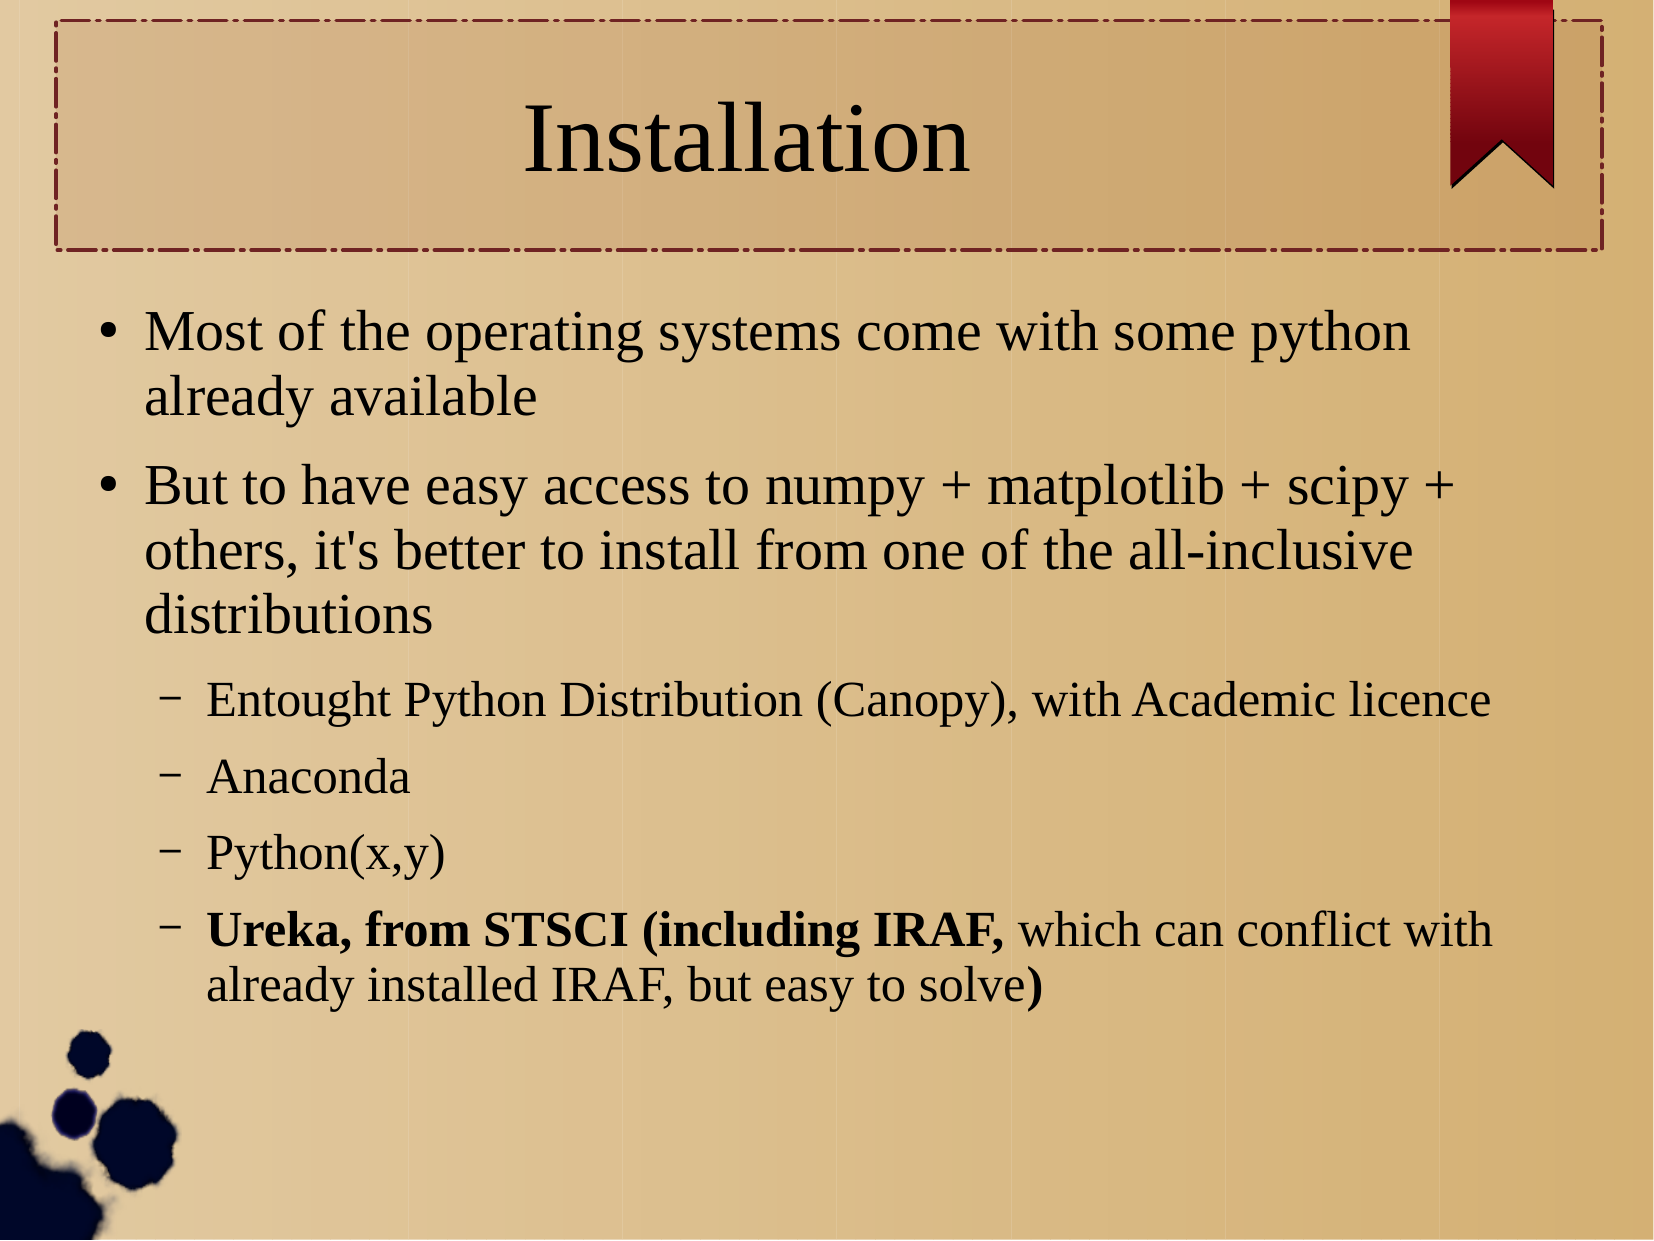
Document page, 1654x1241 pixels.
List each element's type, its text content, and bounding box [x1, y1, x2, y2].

list Most of the operating systems come with some python already available But to have easy access to numpy + matplotlib + scipy + others, it's better to install from one of the all-inclusive distributions Entought Python Distribution (Canopy), with Academic licence Anaconda Python(x,y) Ureka, from STSCI (including IRAF, which can conflict with already installed IRAF, but easy to solve) [82, 299, 1571, 1019]
title Installation [82, 47, 1412, 229]
